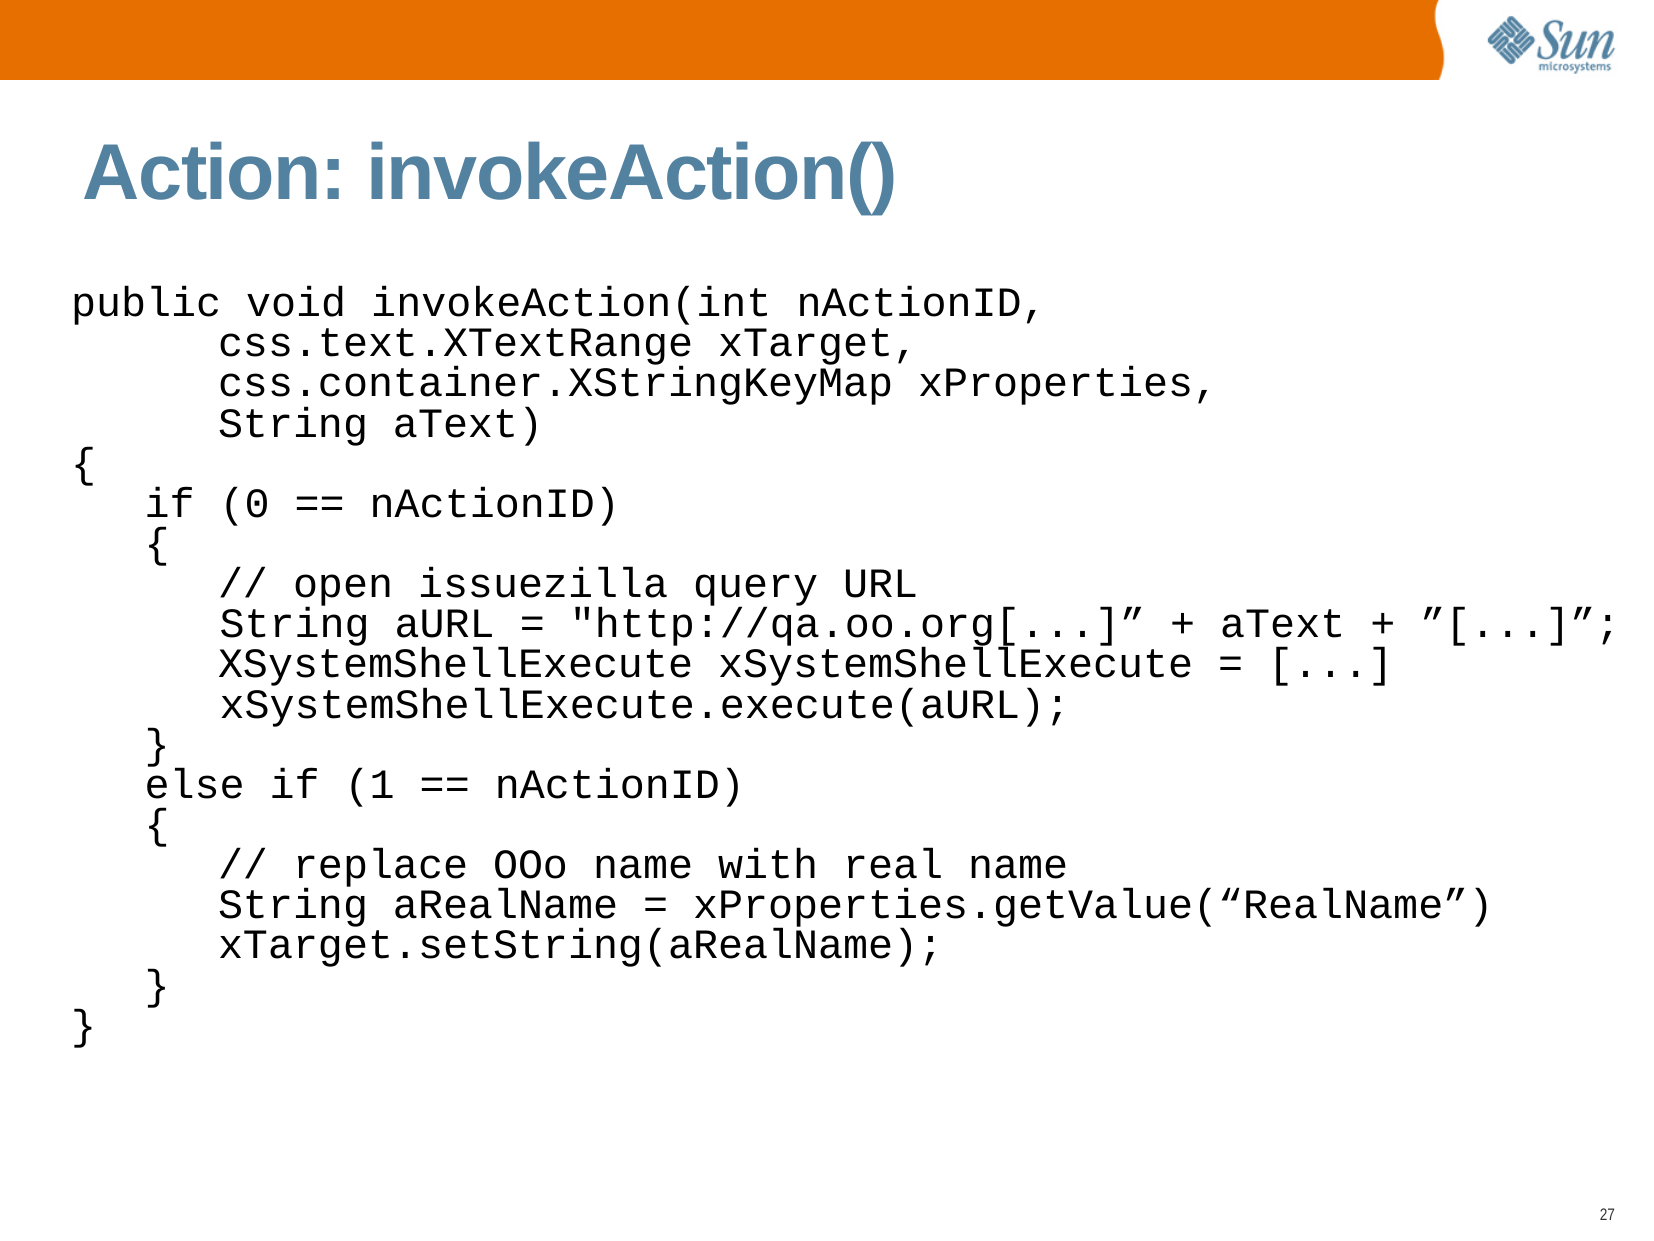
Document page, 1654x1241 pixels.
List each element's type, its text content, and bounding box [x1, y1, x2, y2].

text_box public void invokeAction(int nActionID, css.text.XTextRange xTarget, css.container.XStringKeyMap xProperties, String aText) { if (0 == nActionID) { // open issuezilla query URL String aURL = "http://qa.oo.org[...]” + aText + ”[...]”; XSystemShellExecute xSystemShellExecute = [...] xSystemShellExecute.execute(aURL); } else if (1 == nActionID) { // replace OOo name with real name String aRealName = xProperties.getValue(“RealName”) xTarget.setString(aRealName); } } [71, 284, 1638, 1055]
title Action: invokeAction() [82, 135, 1585, 250]
picture [0, 0, 1654, 80]
